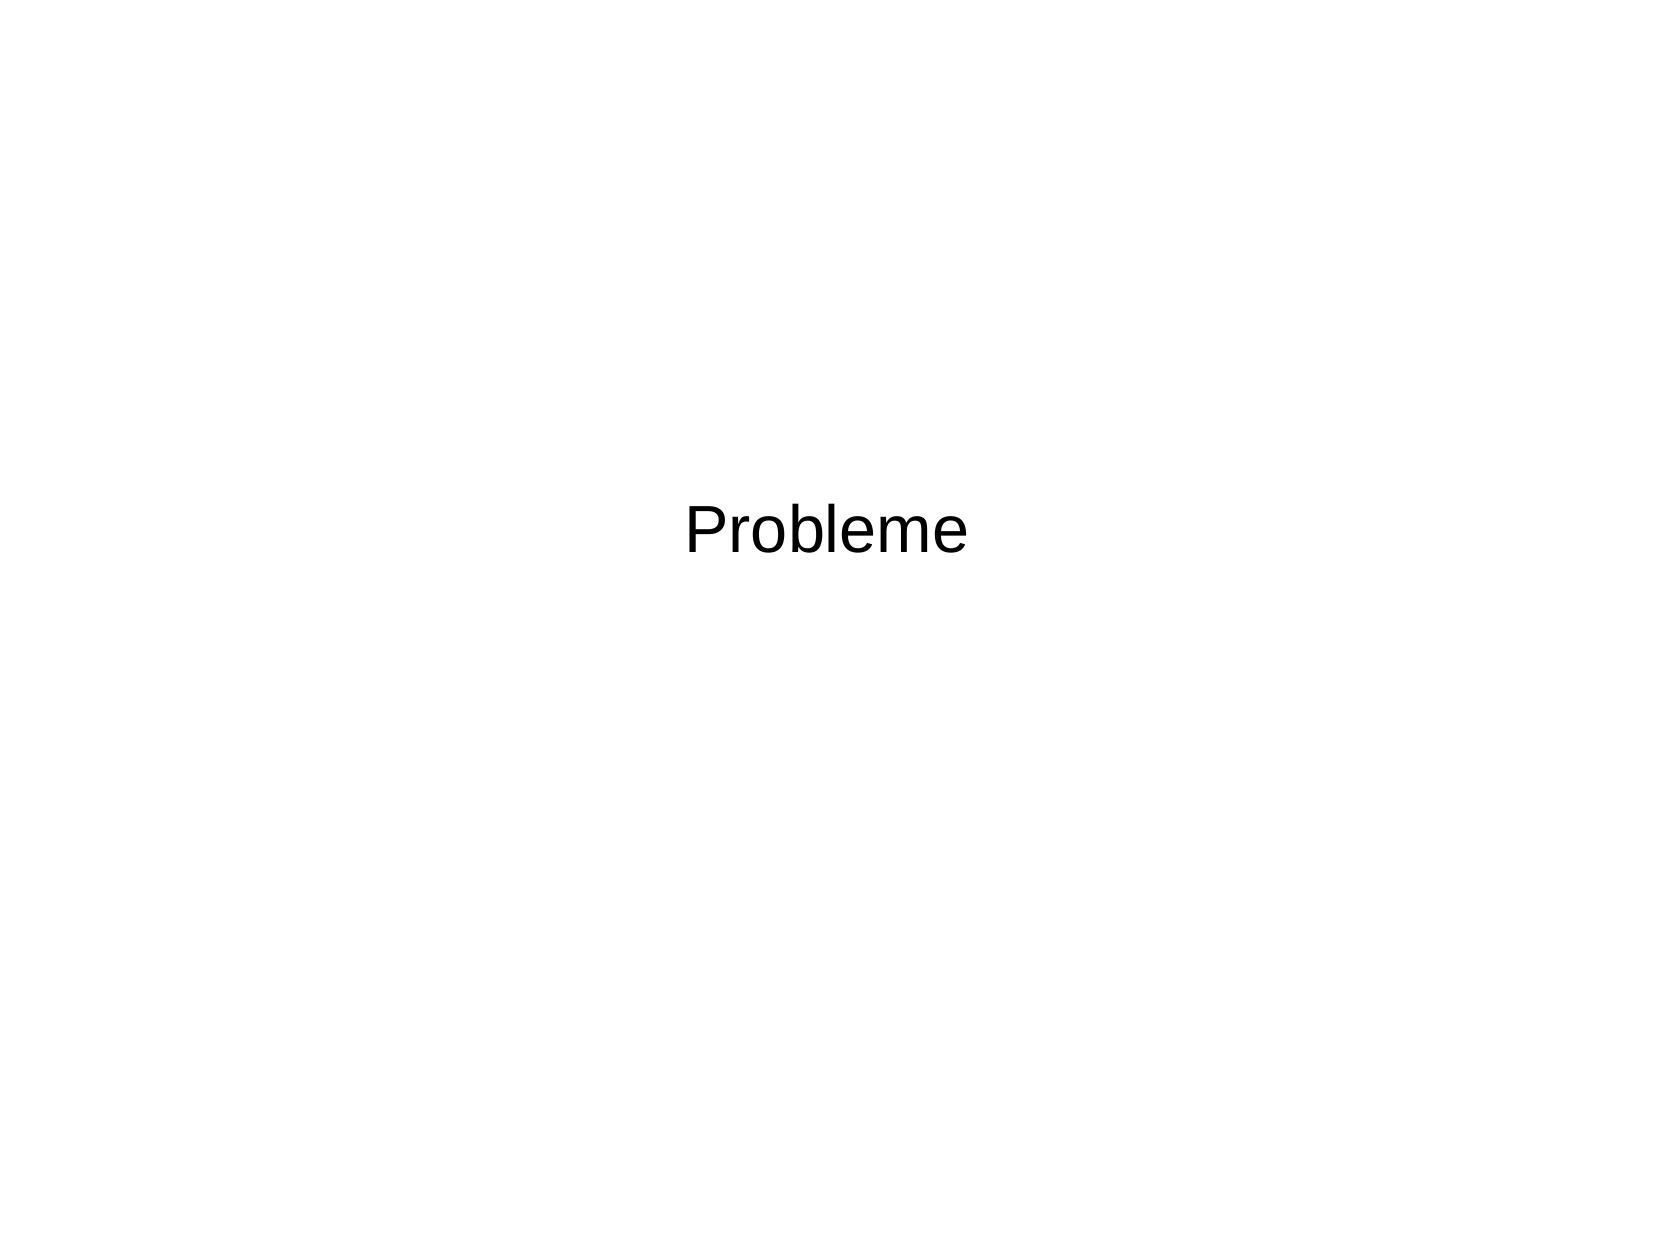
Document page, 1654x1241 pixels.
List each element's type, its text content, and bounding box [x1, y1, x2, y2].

subtitle Probleme [82, 49, 1571, 1010]
